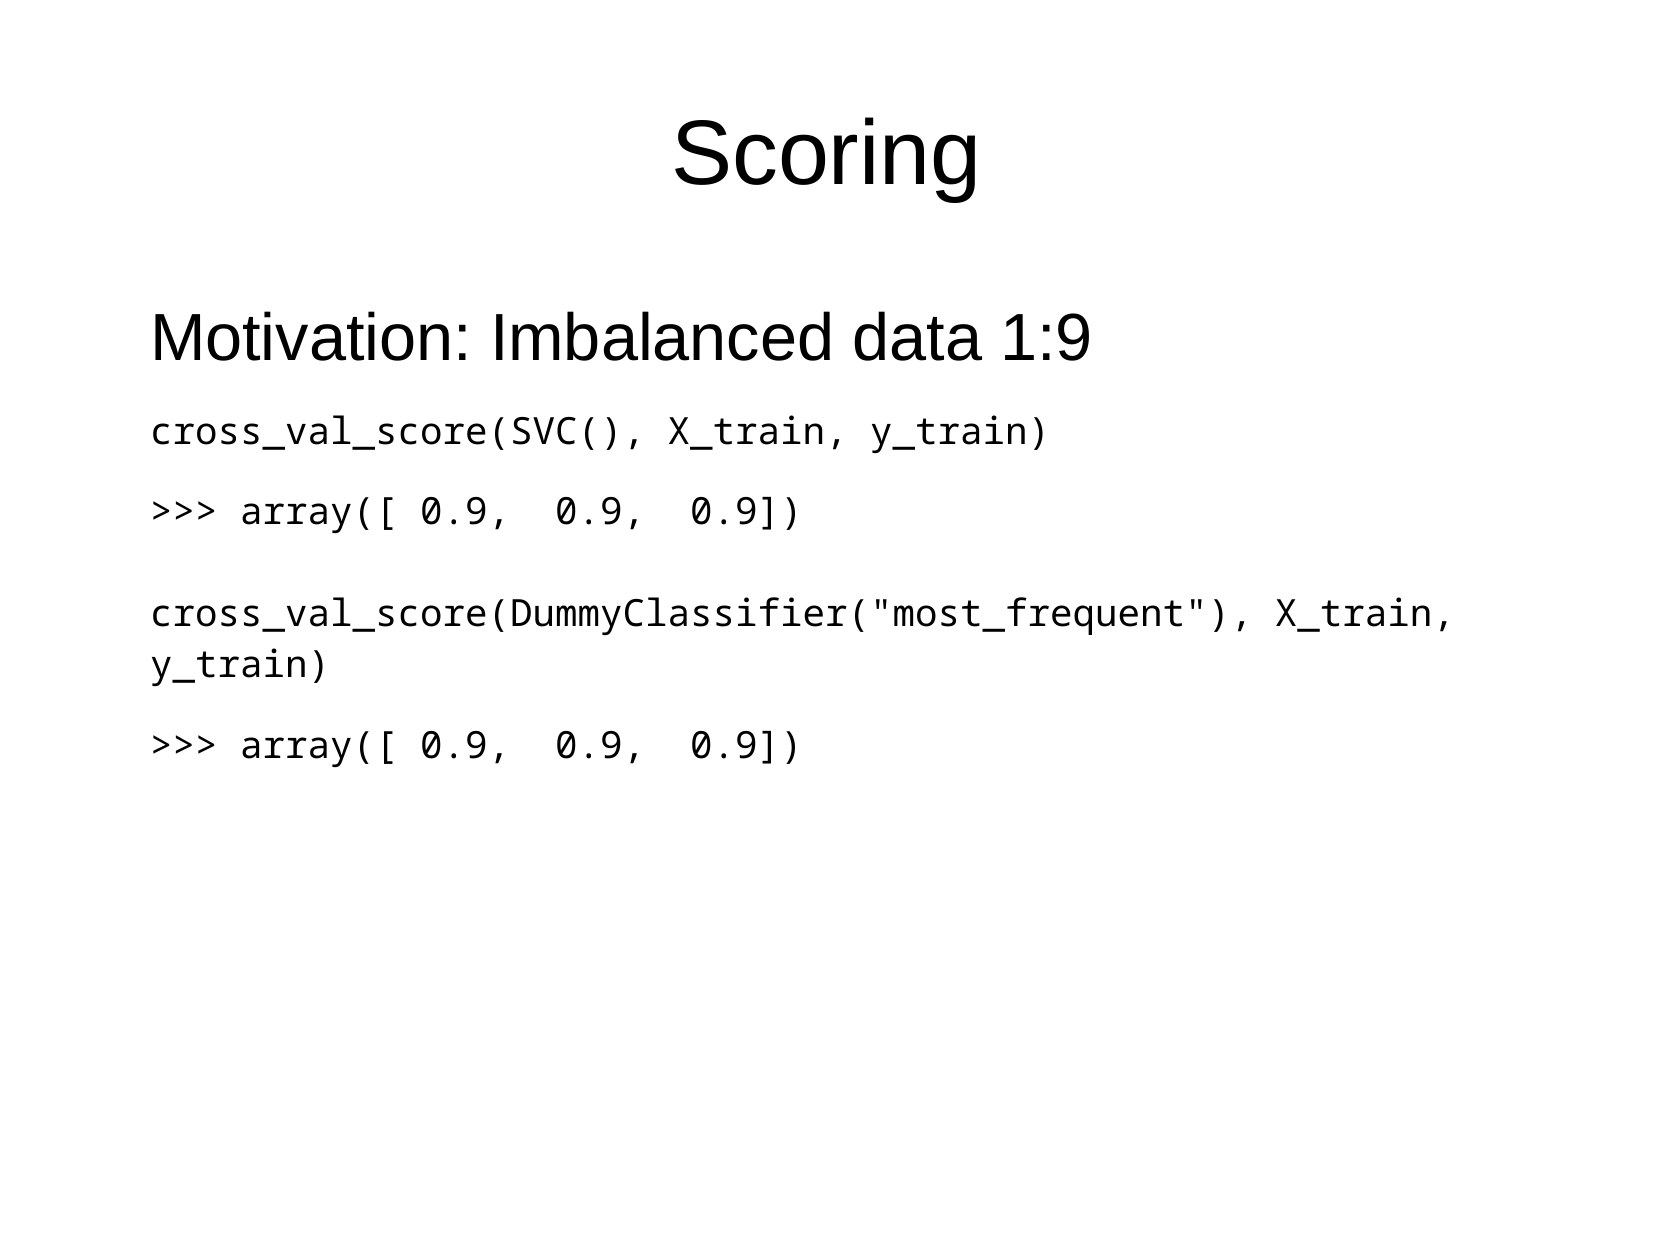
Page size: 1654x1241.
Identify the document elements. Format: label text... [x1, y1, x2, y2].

title Scoring [82, 49, 1571, 257]
list Motivation: Imbalanced data 1:9 cross_val_score(SVC(), X_train, y_train) >>> array([ 0.9, 0.9, 0.9]) cross_val_score(DummyClassifier("most_frequent"), X_train, y_train) >>> array([ 0.9, 0.9, 0.9]) [150, 300, 1639, 1020]
